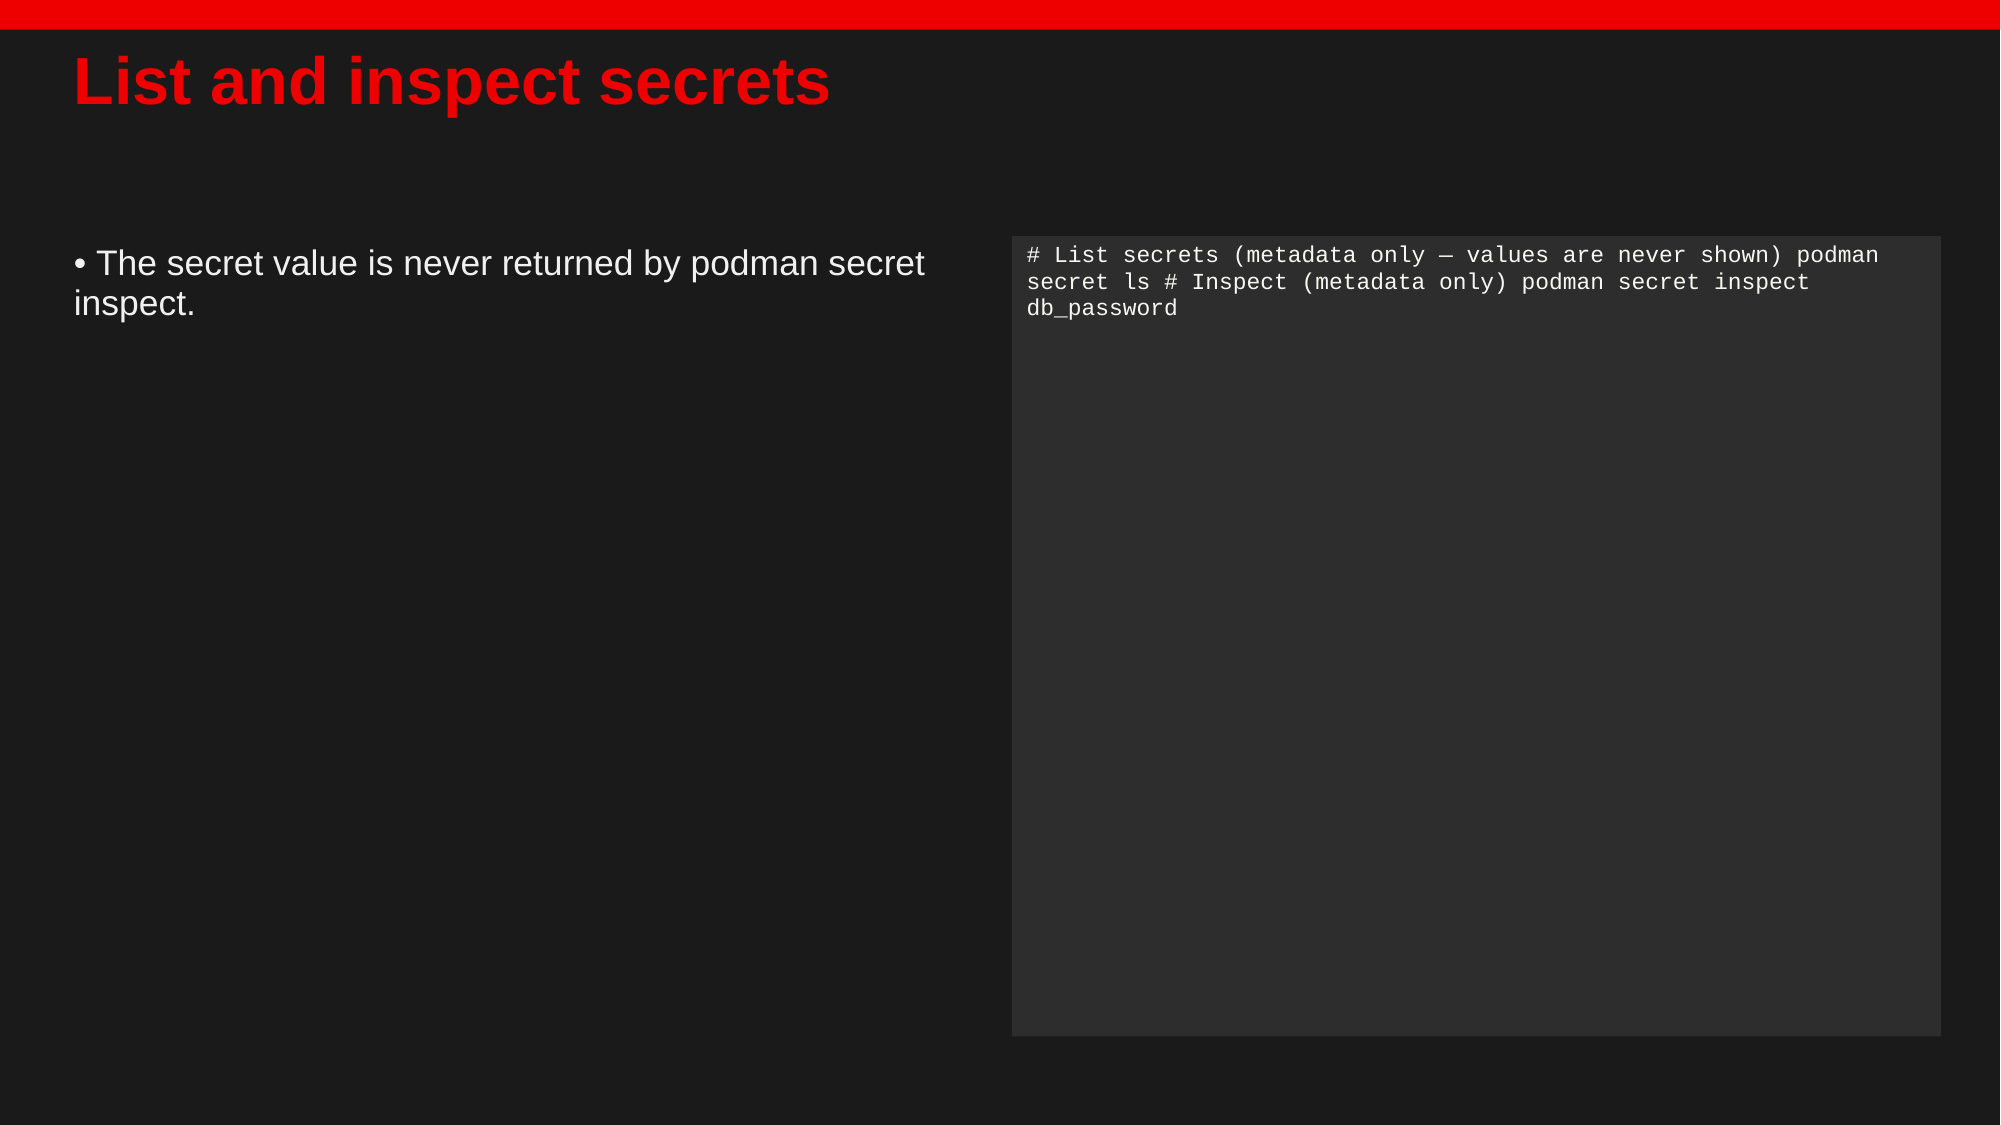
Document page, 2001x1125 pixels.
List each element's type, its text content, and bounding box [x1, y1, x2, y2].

text_box List and inspect secrets [59, 36, 1942, 208]
text_box • The secret value is never returned by podman secret inspect. [59, 236, 989, 1037]
text_box # List secrets (metadata only — values are never shown) podman secret ls # Inspect (metadata only) podman secret inspect db_password [1011, 236, 1942, 1037]
text_box [0, 0, 2001, 30]
